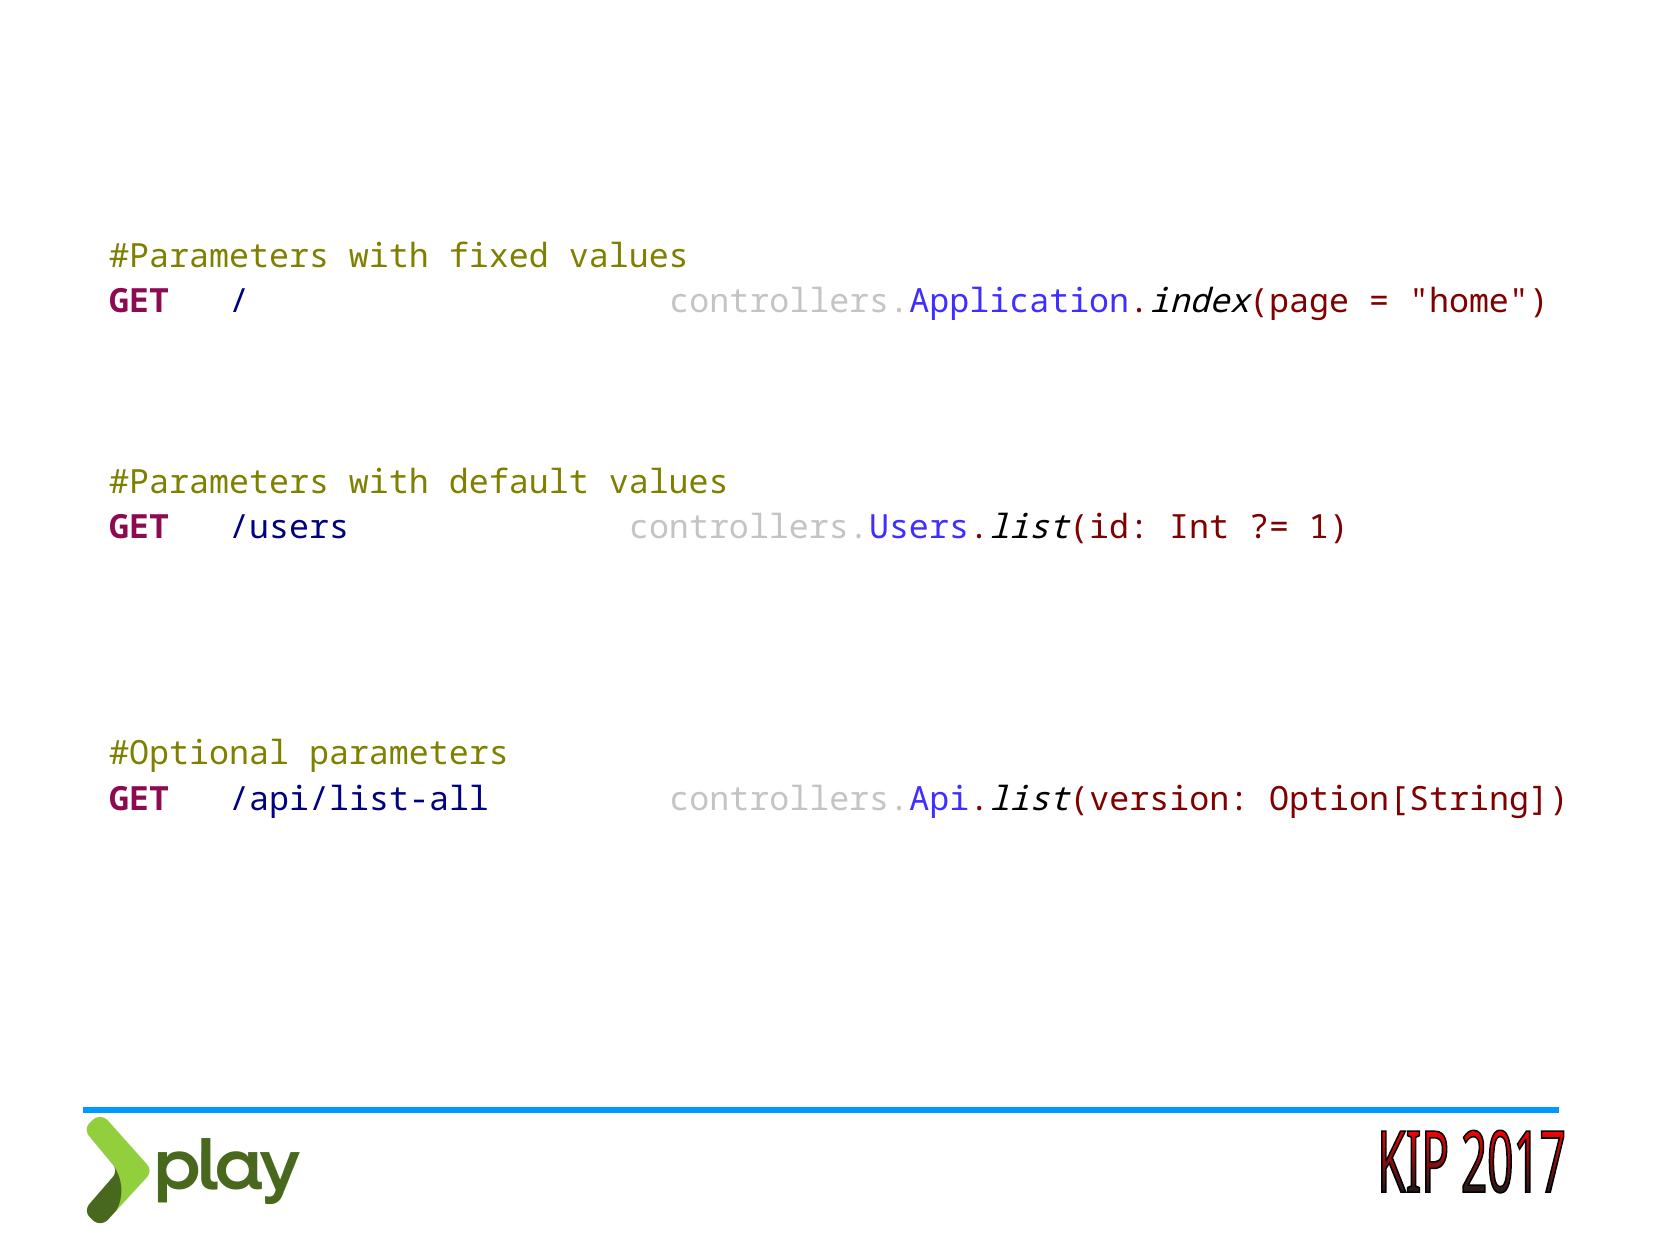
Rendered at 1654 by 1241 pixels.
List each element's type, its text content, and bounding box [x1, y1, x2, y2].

picture [73, 1111, 308, 1229]
text_box #Parameters with fixed values GET / controllers.Application.index(page = "home") #Parameters with default values GET /users controllers.Users.list(id: Int ?= 1) #Optional parameters GET /api/list-all controllers.Api.list(version: Option[String]) [94, 224, 1619, 804]
